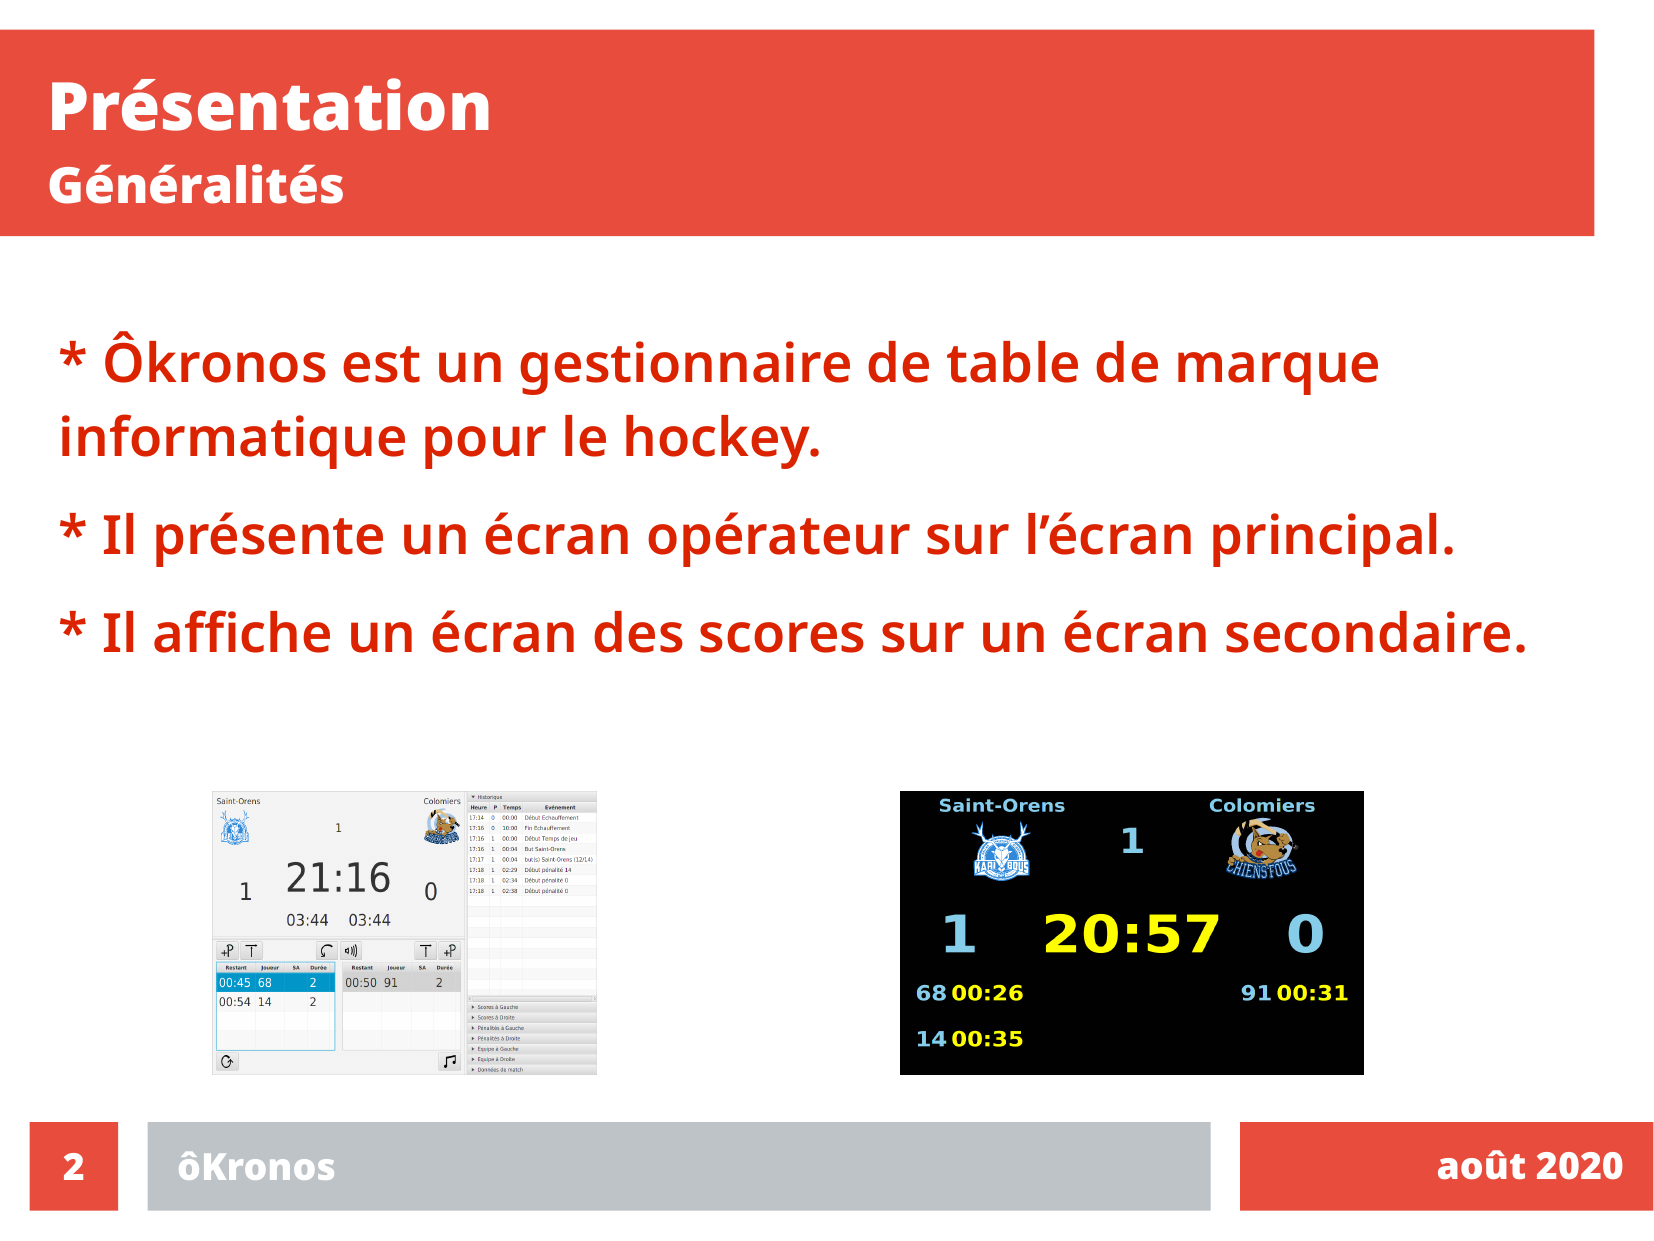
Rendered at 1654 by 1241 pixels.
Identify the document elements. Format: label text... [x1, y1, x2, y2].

picture [900, 791, 1364, 1075]
title Présentation Généralités [47, 59, 1583, 213]
list * Ôkronos est un gestionnaire de table de marque informatique pour le hockey. * Il présente un écran opérateur sur l’écran principal. * Il affiche un écran des scores sur un écran secondaire. [59, 324, 1565, 1093]
picture [212, 791, 597, 1075]
